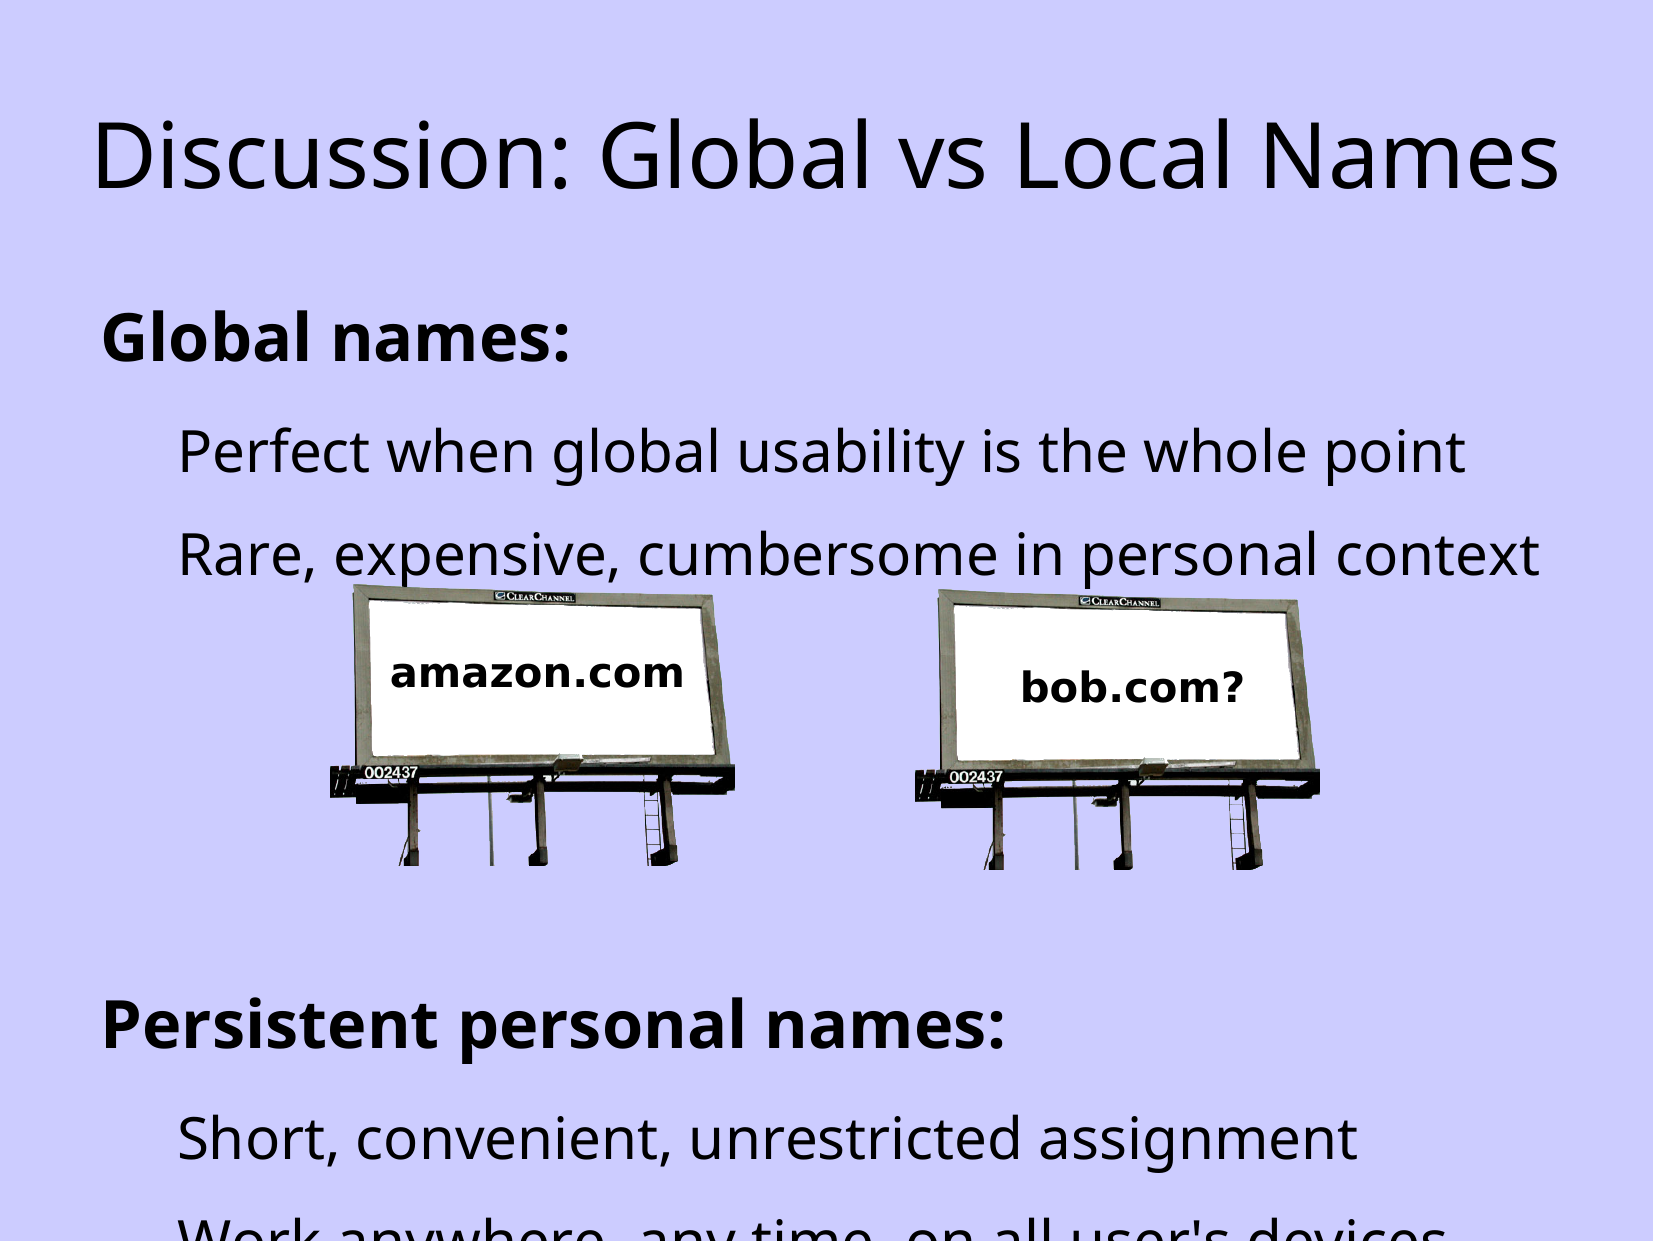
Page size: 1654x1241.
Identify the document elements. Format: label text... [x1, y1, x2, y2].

list Global names: Perfect when global usability is the whole point Rare, expensive, cumbersome in personal context Persistent personal names: Short, convenient, unrestricted assignment Work anywhere, any time, on all user's devices [82, 290, 1571, 1164]
picture [915, 589, 1320, 871]
picture [330, 584, 735, 866]
title Discussion: Global vs Local Names [82, 56, 1571, 250]
text_box amazon.com [375, 641, 721, 706]
text_box bob.com? [1005, 656, 1276, 721]
